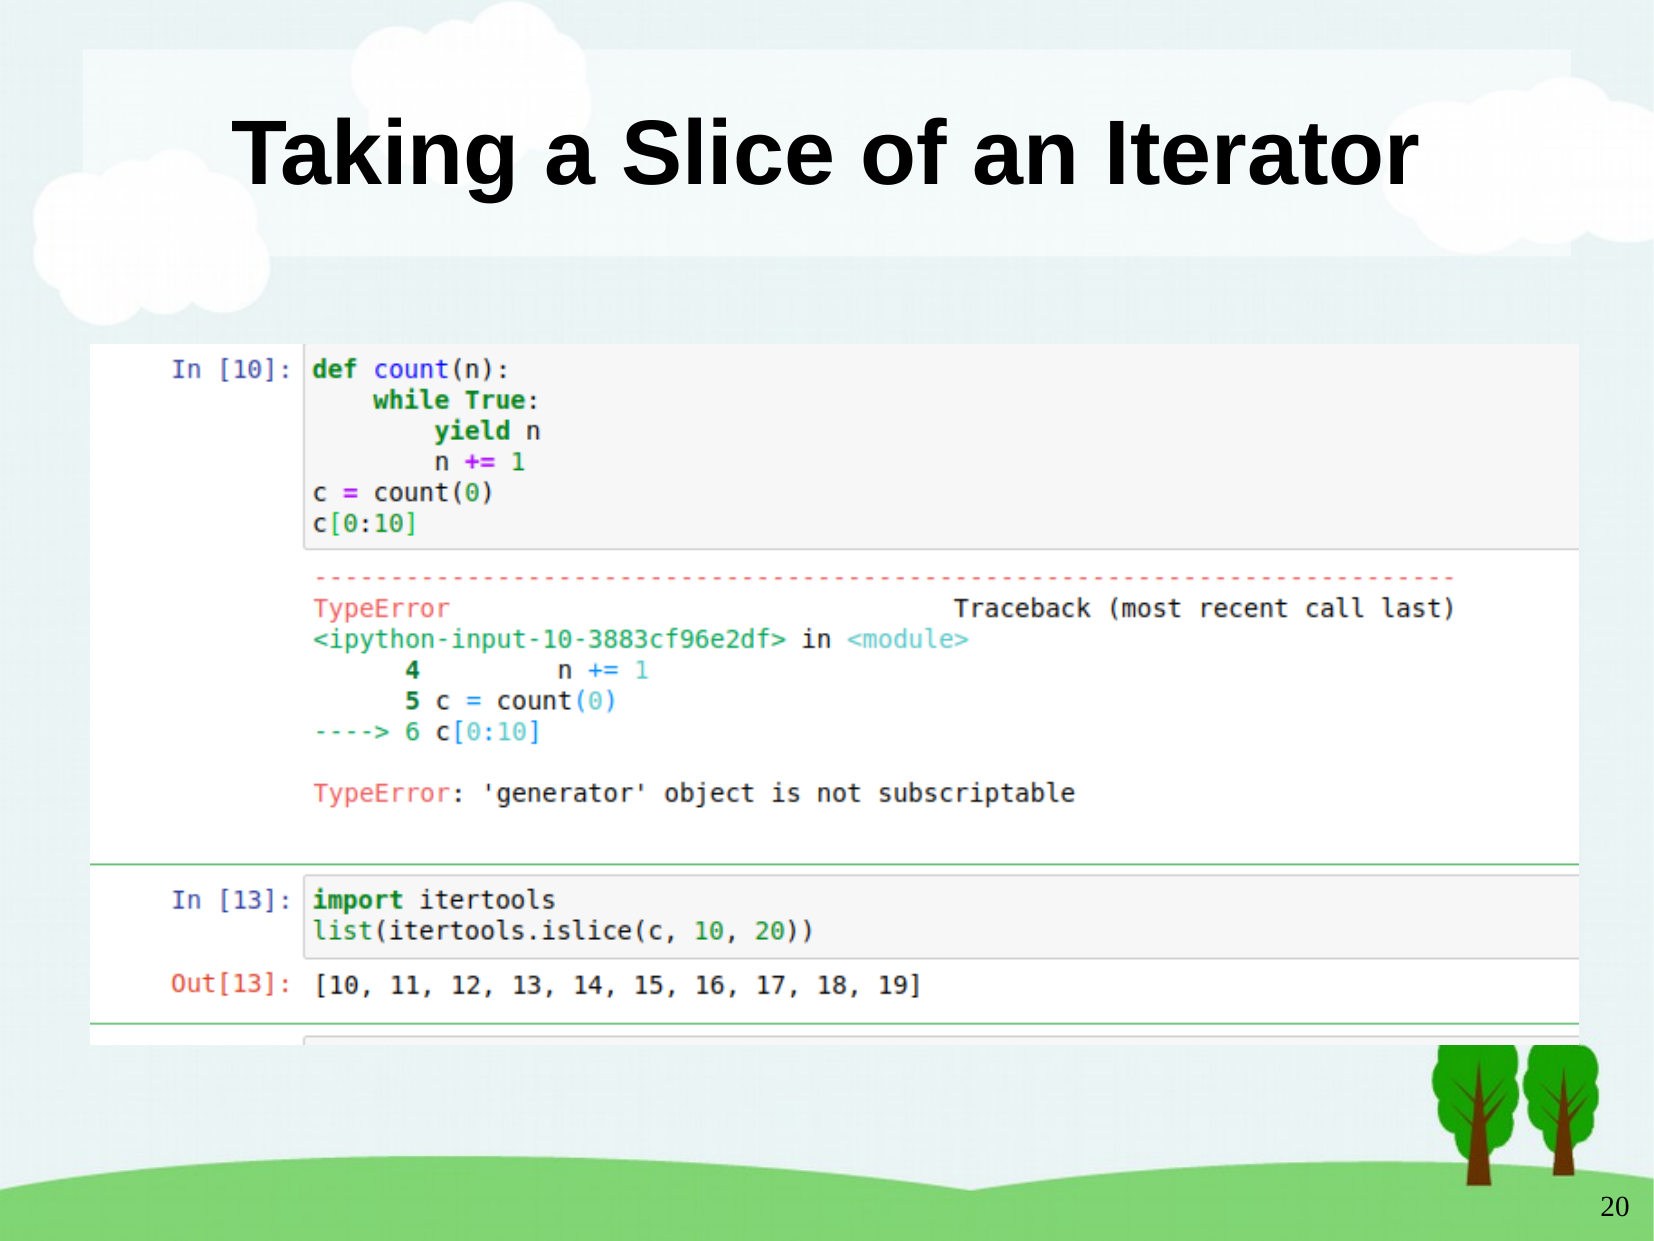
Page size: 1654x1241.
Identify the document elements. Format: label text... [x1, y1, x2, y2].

title Taking a Slice of an Iterator [82, 49, 1571, 257]
picture [0, 0, 1654, 1241]
